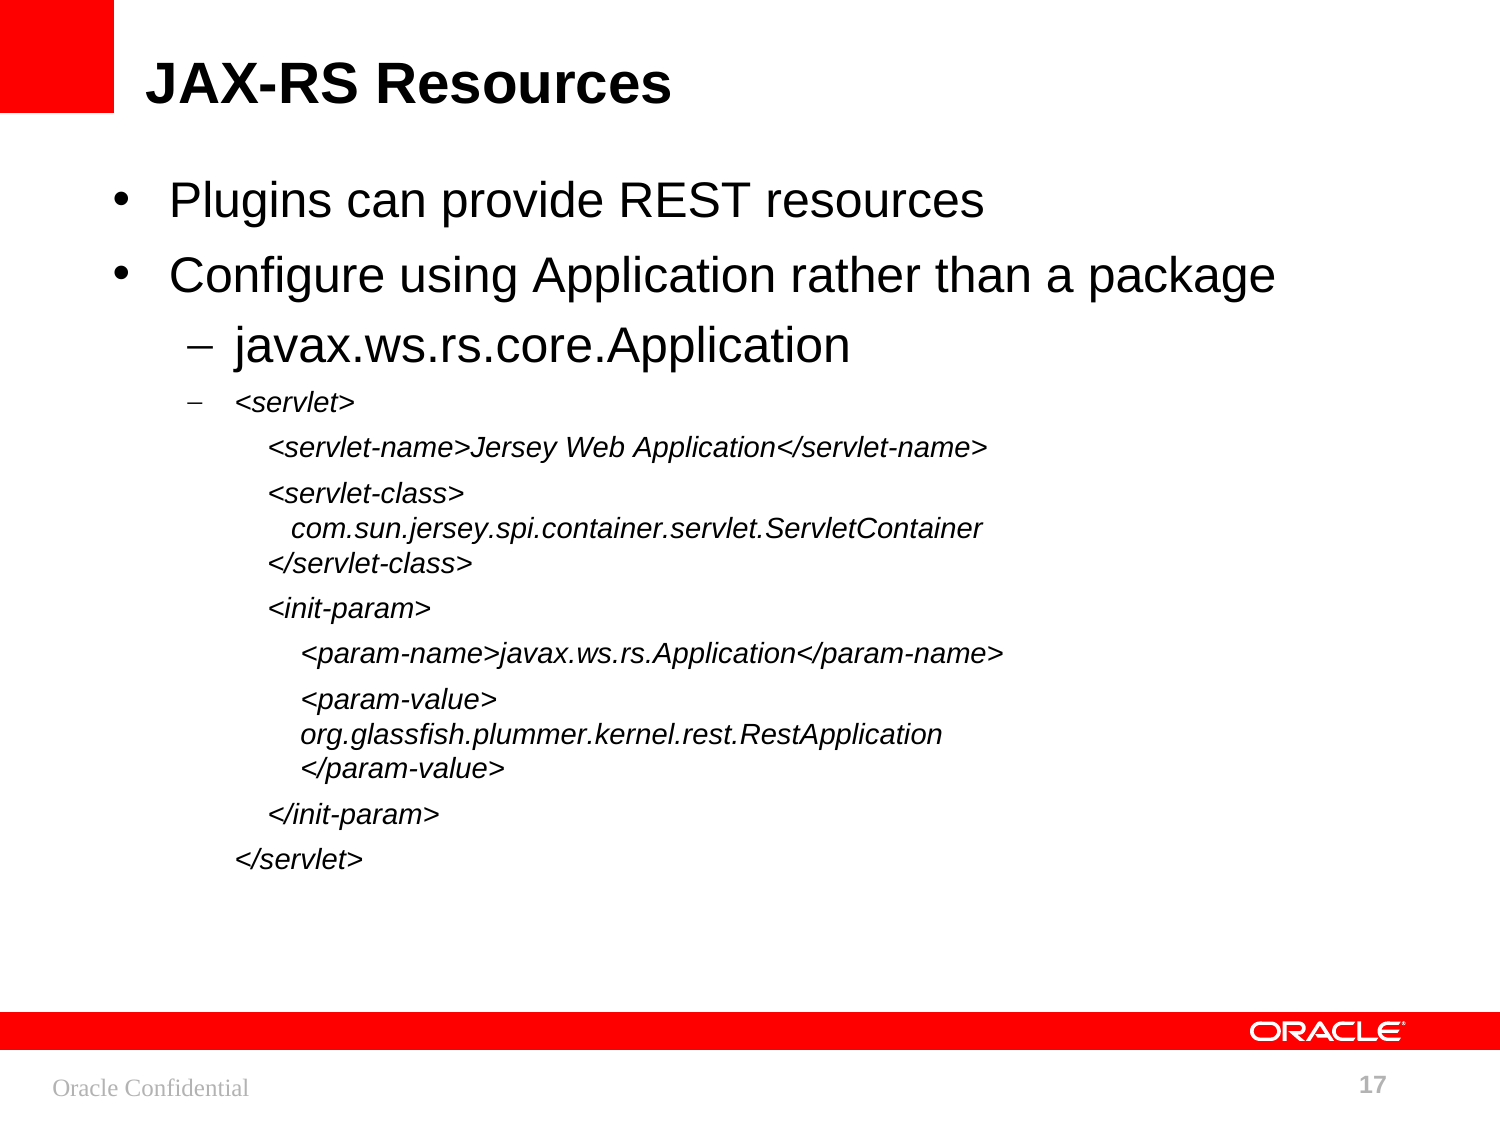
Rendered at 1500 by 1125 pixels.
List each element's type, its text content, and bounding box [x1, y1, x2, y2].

picture [0, 1012, 1500, 1050]
title JAX-RS Resources [145, 45, 1500, 188]
picture [0, 0, 114, 113]
list Plugins can provide REST resources Configure using Application rather than a package javax.ws.rs.core.Application <servlet> <servlet-name>Jersey Web Application</servlet-name> <servlet-class> com.sun.jersey.spi.container.servlet.ServletContainer </servlet-class> <init-param> <param-name>javax.ws.rs.Application</param-name> <param-value> org.glassfish.plummer.kernel.rest.RestApplication </param-value> </init-param> </servlet> [112, 167, 1430, 921]
